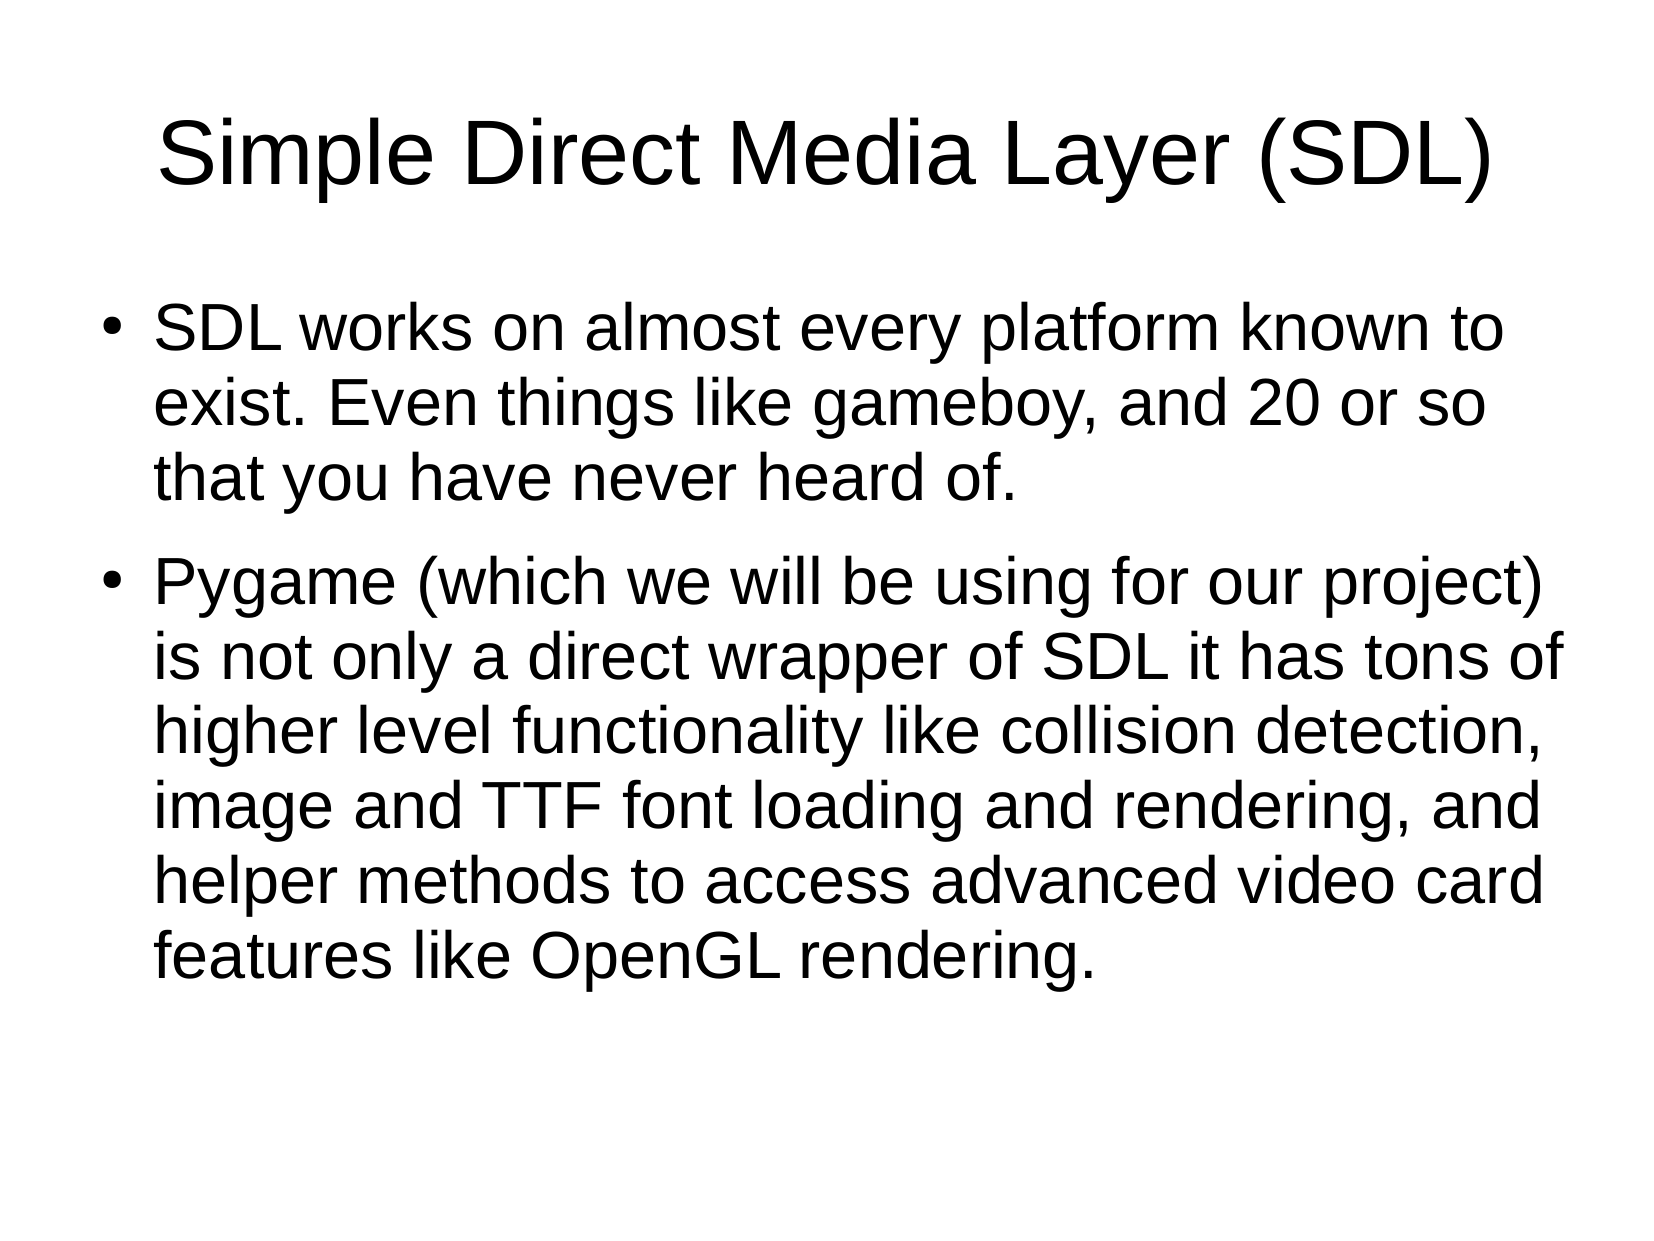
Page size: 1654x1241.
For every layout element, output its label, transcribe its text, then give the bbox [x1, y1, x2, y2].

list SDL works on almost every platform known to exist. Even things like gameboy, and 20 or so that you have never heard of. Pygame (which we will be using for our project) is not only a direct wrapper of SDL it has tons of higher level functionality like collision detection, image and TTF font loading and rendering, and helper methods to access advanced video card features like OpenGL rendering. [82, 290, 1571, 1010]
title Simple Direct Media Layer (SDL) [82, 49, 1571, 257]
